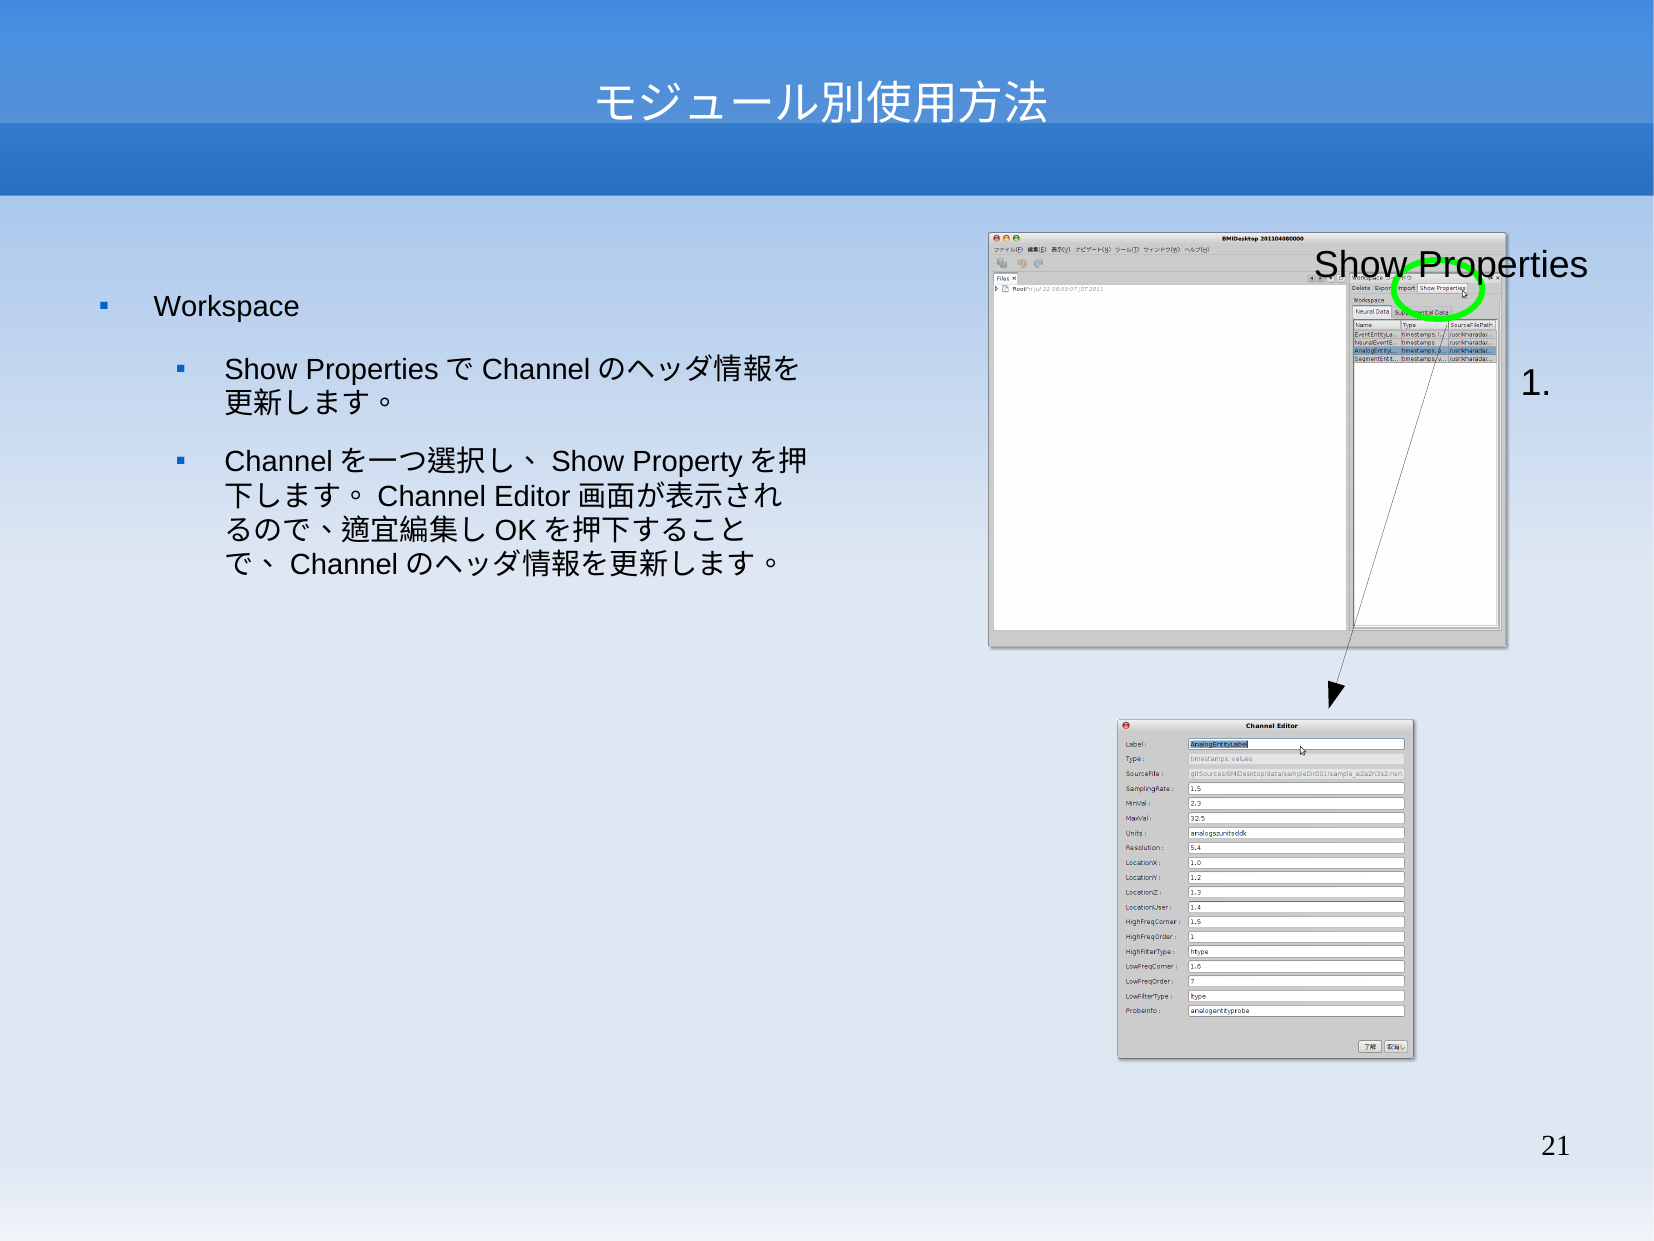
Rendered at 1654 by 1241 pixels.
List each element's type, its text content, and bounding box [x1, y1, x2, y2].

list Workspace Show PropertiesでChannelのヘッダ情報を更新します。 Channelを一つ選択し、Show Propertyを押下します。Channel Editor画面が表示されるので、適宜編集しOKを押下することで、Channelのヘッダ情報を更新します。 [82, 290, 809, 1109]
title モジュール別使用方法 [76, 0, 1565, 208]
text_box 1. [1505, 354, 1567, 412]
text_box Show Properties [1299, 236, 1604, 294]
picture [0, 0, 1654, 1241]
